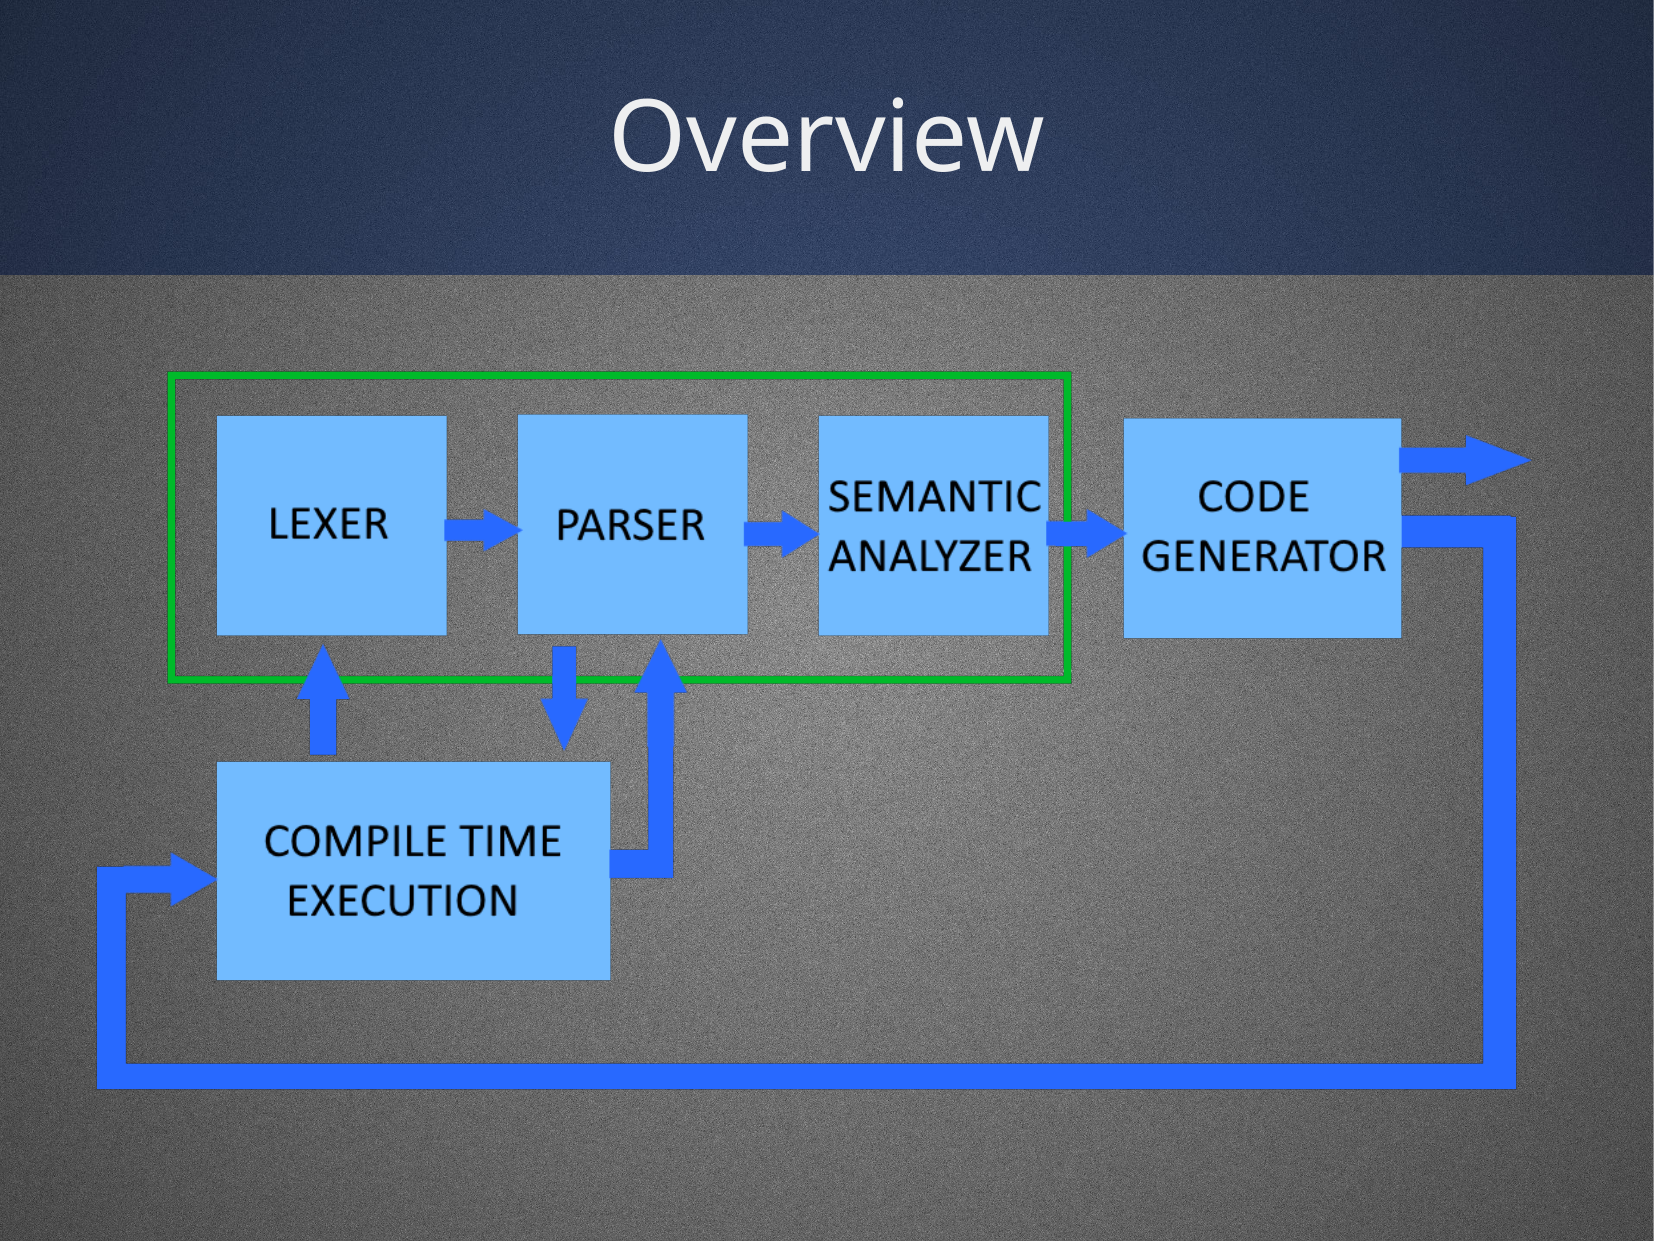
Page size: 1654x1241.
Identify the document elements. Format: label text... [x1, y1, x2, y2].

picture [0, 0, 1654, 1241]
title Overview [88, 29, 1565, 237]
